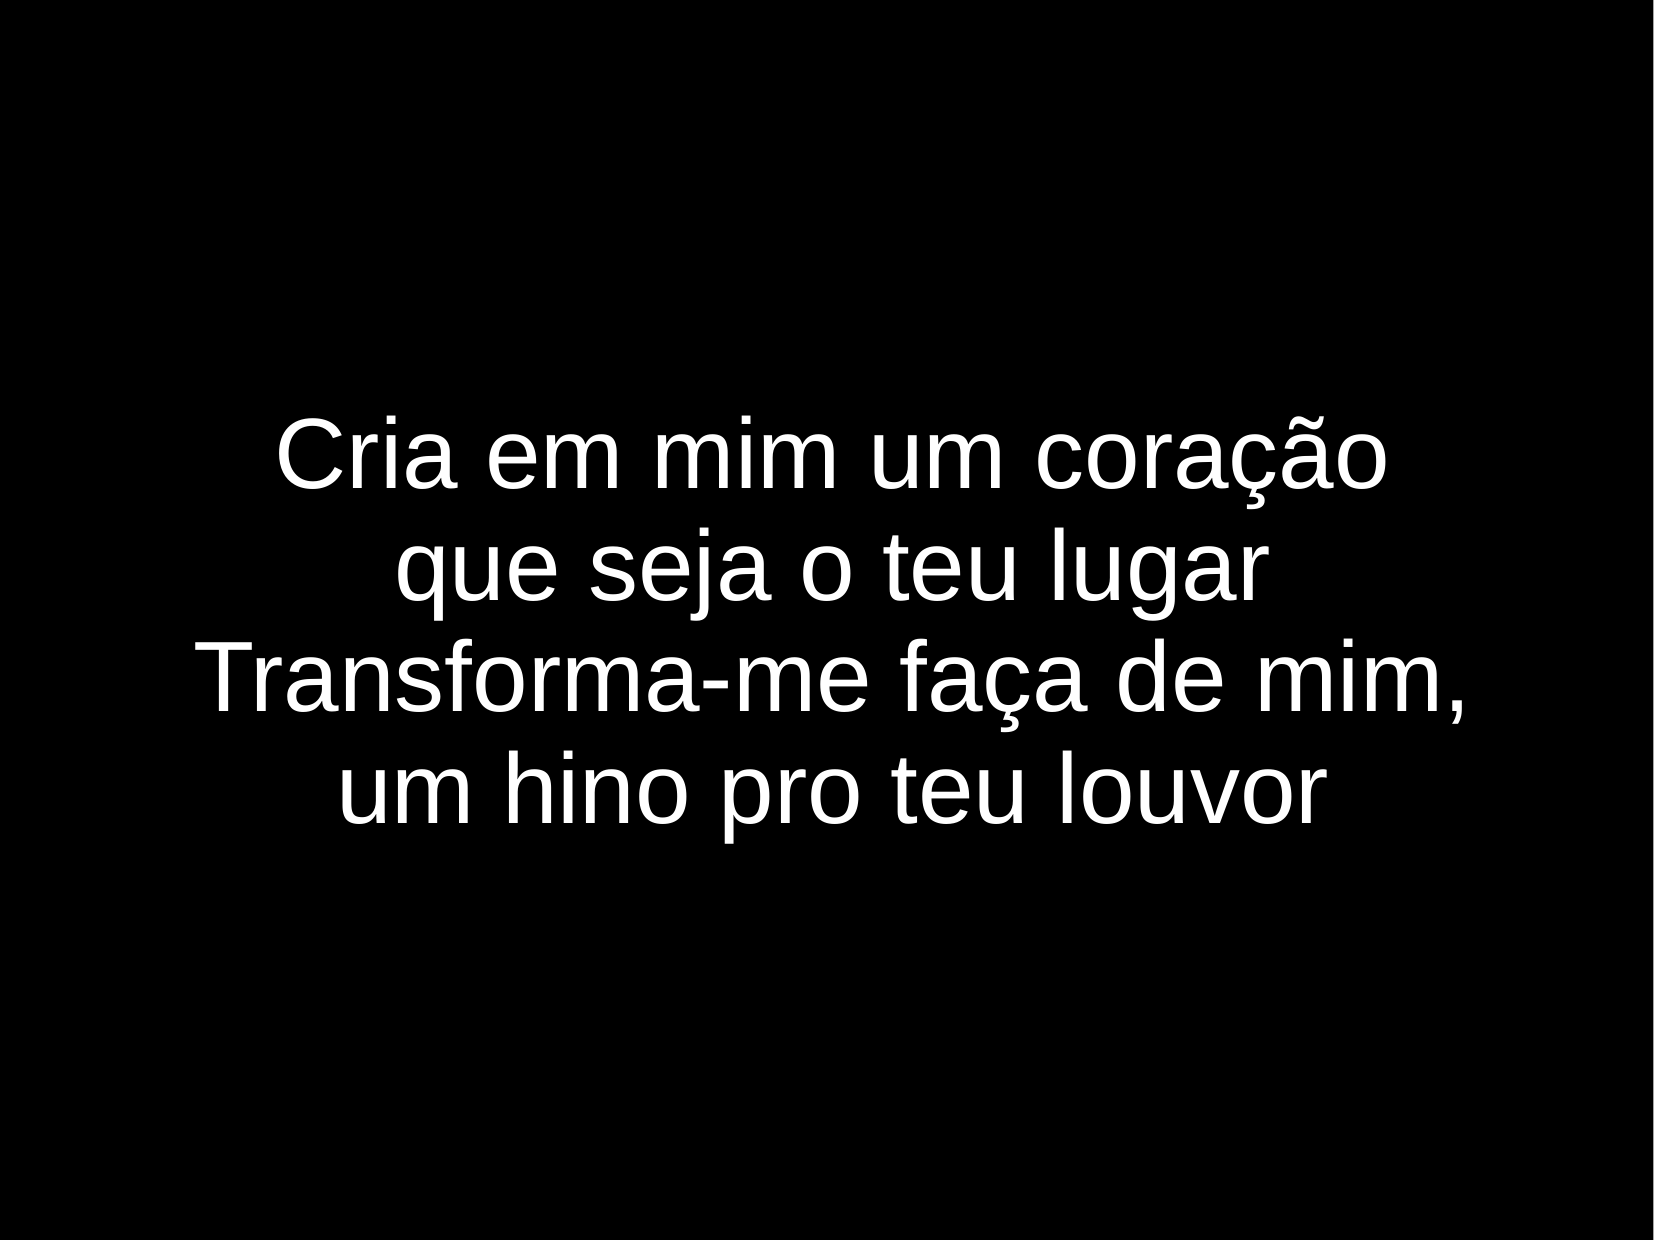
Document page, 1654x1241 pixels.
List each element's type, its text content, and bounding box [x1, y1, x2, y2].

subtitle Cria em mim um coração que seja o teu lugar Transforma-me faça de mim, um hino pro teu louvor [59, 49, 1607, 1193]
